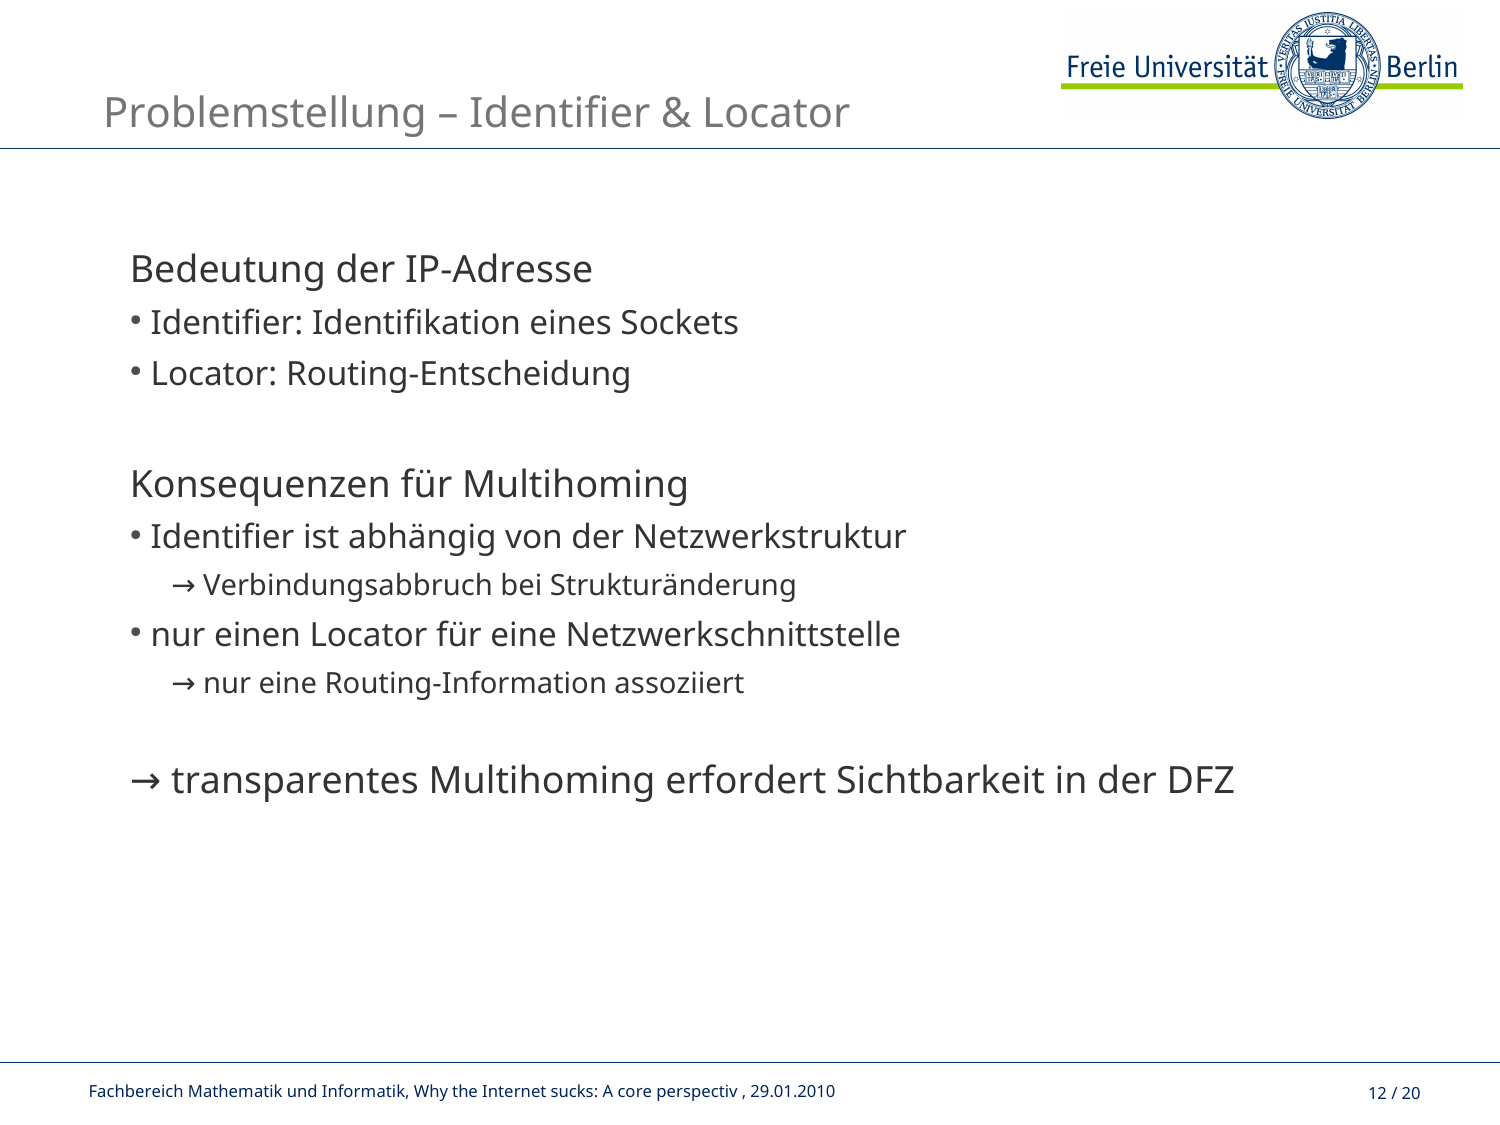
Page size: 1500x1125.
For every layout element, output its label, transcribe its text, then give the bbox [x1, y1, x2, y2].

picture [1061, 12, 1463, 119]
title Problemstellung – Identifier & Locator [88, 79, 1275, 150]
list Bedeutung der IP-Adresse Identifier: Identifikation eines Sockets Locator: Routing-Entscheidung Konsequenzen für Multihoming Identifier ist abhängig von der Netzwerkstruktur → Verbindungsabbruch bei Strukturänderung nur einen Locator für eine Netzwerkschnittstelle → nur eine Routing-Information assoziiert → transparentes Multihoming erfordert Sichtbarkeit in der DFZ [88, 188, 1459, 932]
